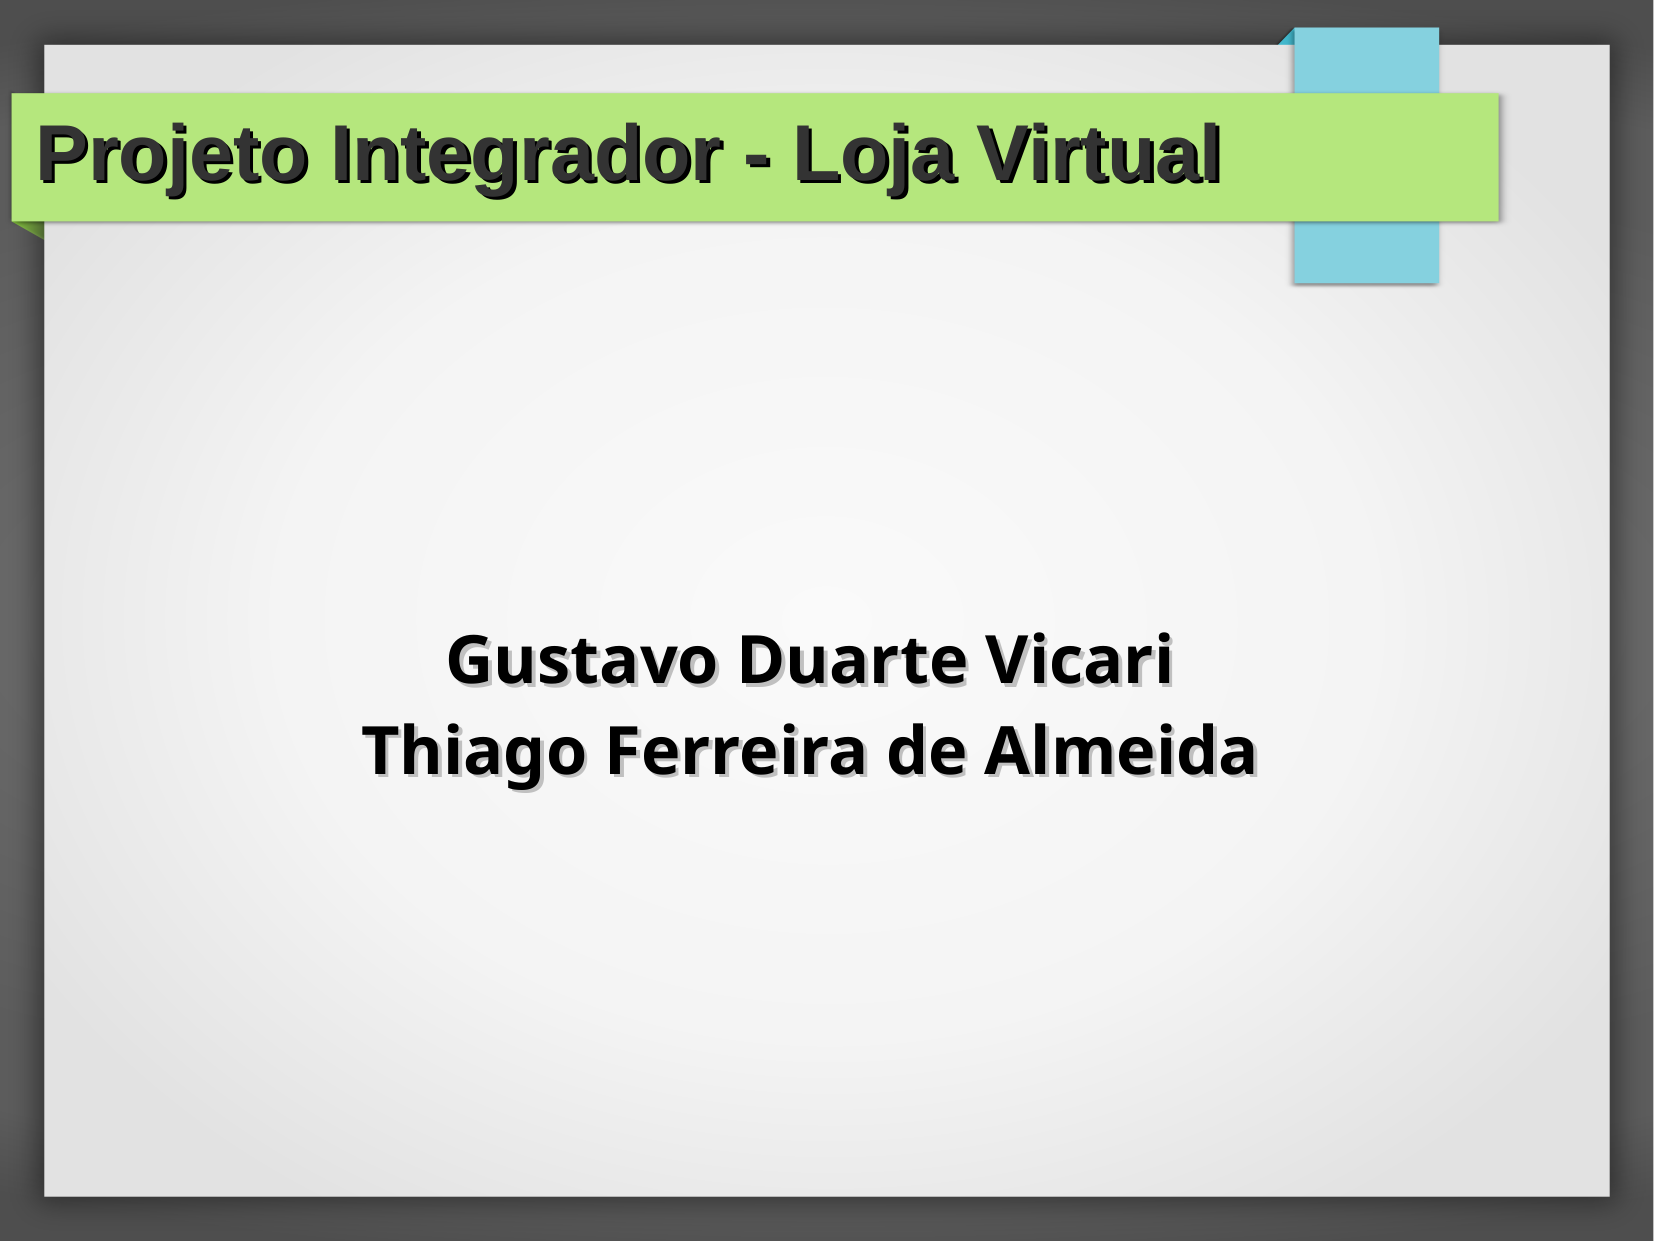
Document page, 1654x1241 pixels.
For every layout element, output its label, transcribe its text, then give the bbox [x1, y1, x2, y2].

subtitle Gustavo Duarte Vicari Thiago Ferreira de Almeida [82, 343, 1538, 1063]
picture [0, 0, 1654, 1241]
title Projeto Integrador - Loja Virtual [35, 49, 1252, 257]
